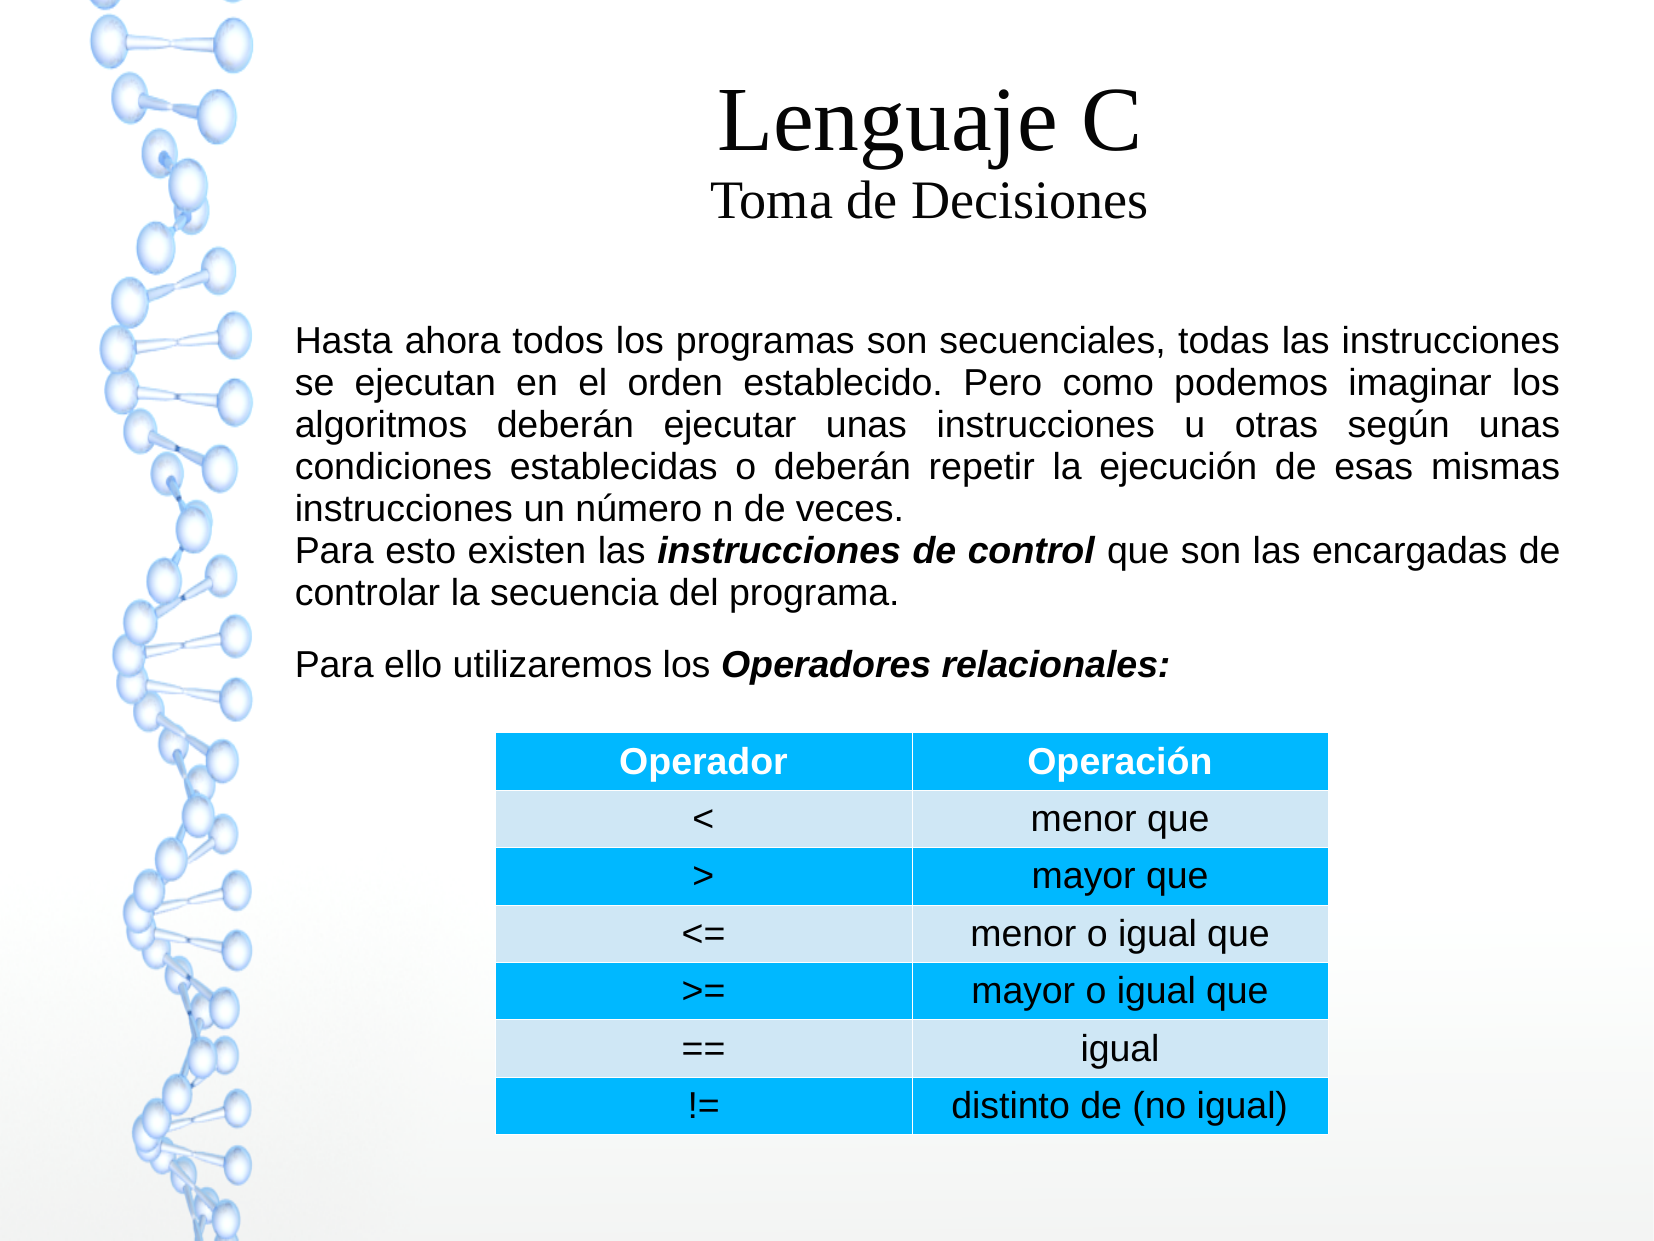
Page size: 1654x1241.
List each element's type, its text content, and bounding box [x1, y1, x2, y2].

table_header Operación [913, 733, 1328, 790]
table_cell distinto de (no igual) [913, 1078, 1328, 1134]
table_cell menor que [913, 791, 1328, 847]
text_box Para ello utilizaremos los Operadores relacionales: [280, 635, 1576, 693]
table_cell <= [496, 906, 912, 962]
table_cell > [496, 848, 912, 905]
table_cell menor o igual que [913, 906, 1328, 962]
table_header Operador [496, 733, 912, 790]
table_cell < [496, 791, 912, 847]
table_cell mayor o igual que [913, 963, 1328, 1019]
table_cell mayor que [913, 848, 1328, 905]
table_cell igual [913, 1020, 1328, 1077]
picture [0, 0, 1654, 1241]
table_cell == [496, 1020, 912, 1077]
text_box Hasta ahora todos los programas son secuenciales, todas las instrucciones se ejecutan en el orden establecido. Pero como podemos imaginar los algoritmos deberán ejecutar unas instrucciones u otras según unas condiciones establecidas o deberán repetir la ejecución de esas mismas instrucciones un número n de veces. Para esto existen las instrucciones de control que son las encargadas de controlar la secuencia del programa. [280, 312, 1576, 622]
table_cell != [496, 1078, 912, 1134]
title Lenguaje C Toma de Decisiones [265, 47, 1595, 252]
table_cell >= [496, 963, 912, 1019]
